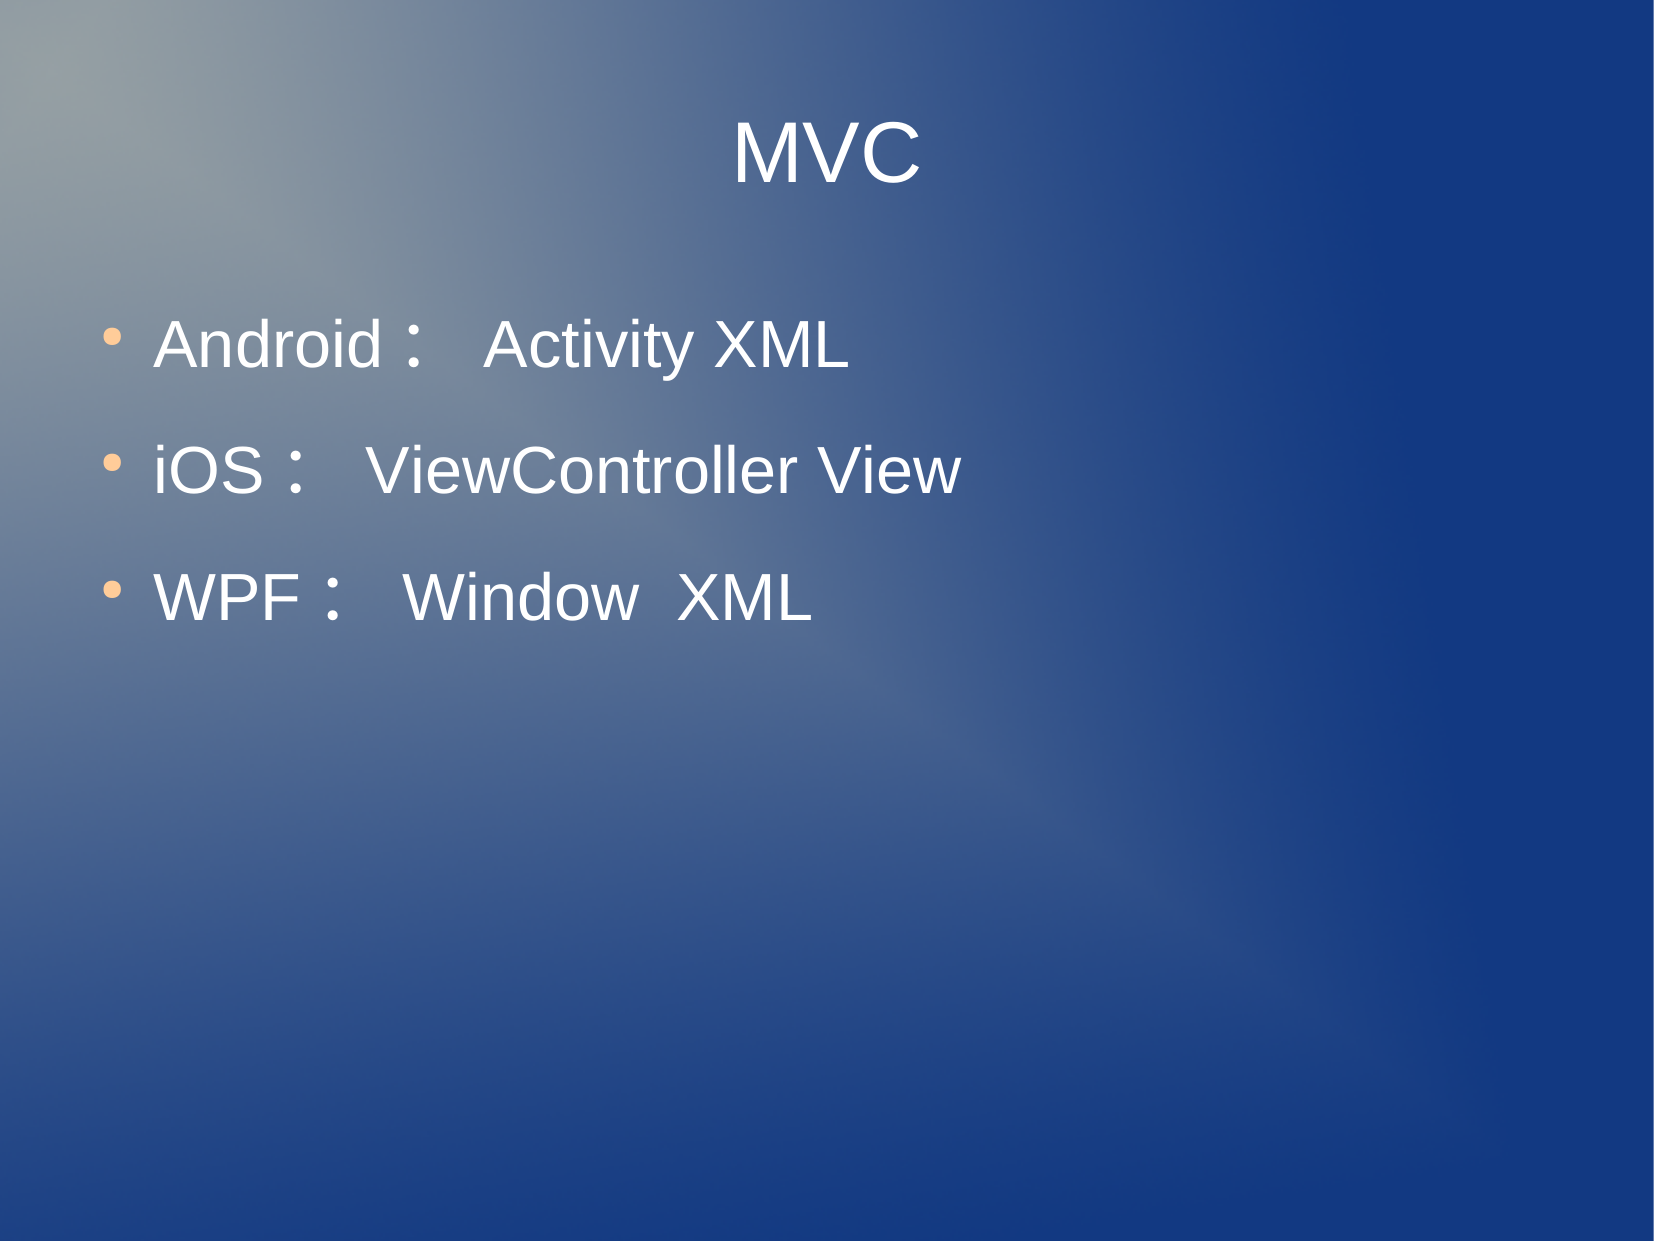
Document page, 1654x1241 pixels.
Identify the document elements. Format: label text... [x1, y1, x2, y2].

list Android：Activity XML iOS：ViewController View WPF：Window XML [82, 290, 1571, 1109]
picture [0, 0, 1654, 1241]
title MVC [82, 49, 1571, 257]
